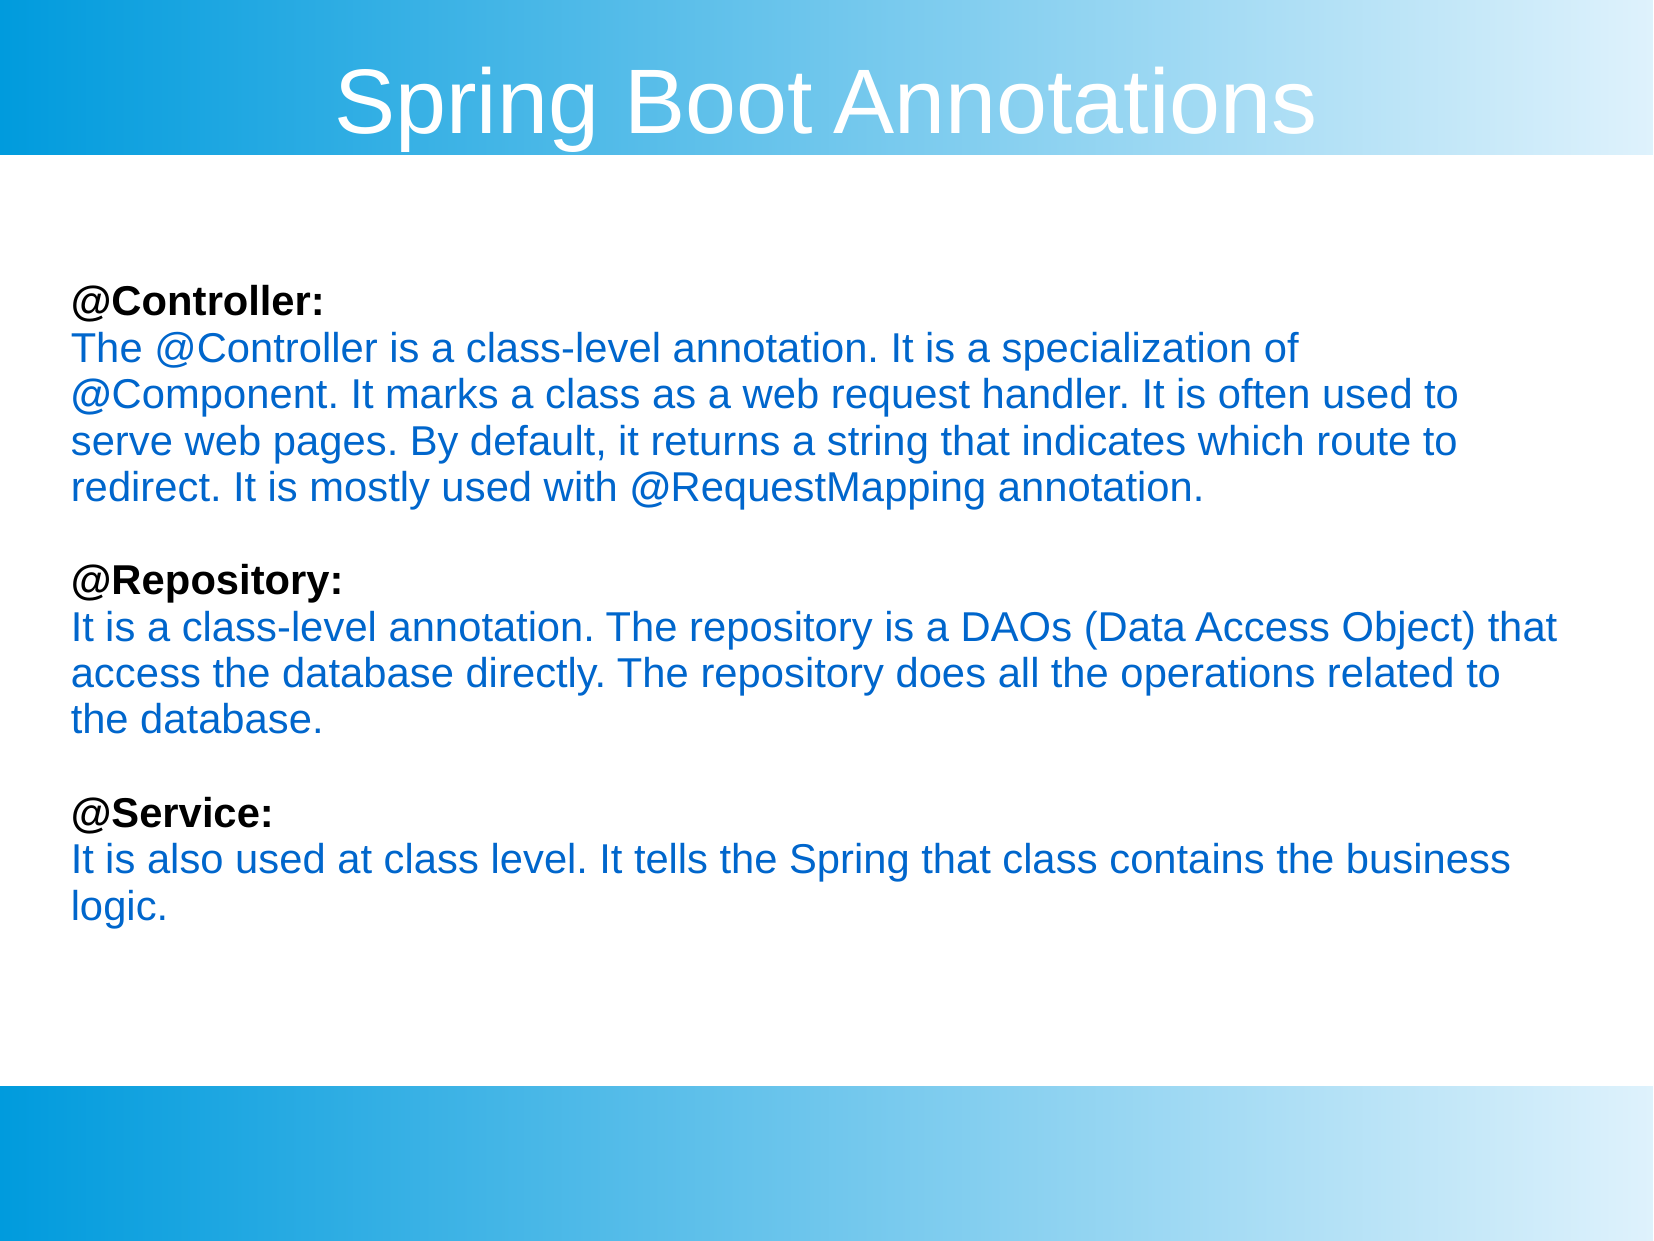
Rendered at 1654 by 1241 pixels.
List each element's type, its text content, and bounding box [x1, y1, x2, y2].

title Spring Boot Annotations [82, 49, 1571, 155]
text_box @Controller: The @Controller is a class-level annotation. It is a specialization of @Component. It marks a class as a web request handler. It is often used to serve web pages. By default, it returns a string that indicates which route to redirect. It is mostly used with @RequestMapping annotation. @Repository: It is a class-level annotation. The repository is a DAOs (Data Access Object) that access the database directly. The repository does all the operations related to the database. @Service: It is also used at class level. It tells the Spring that class contains the business logic. [70, 277, 1560, 1022]
